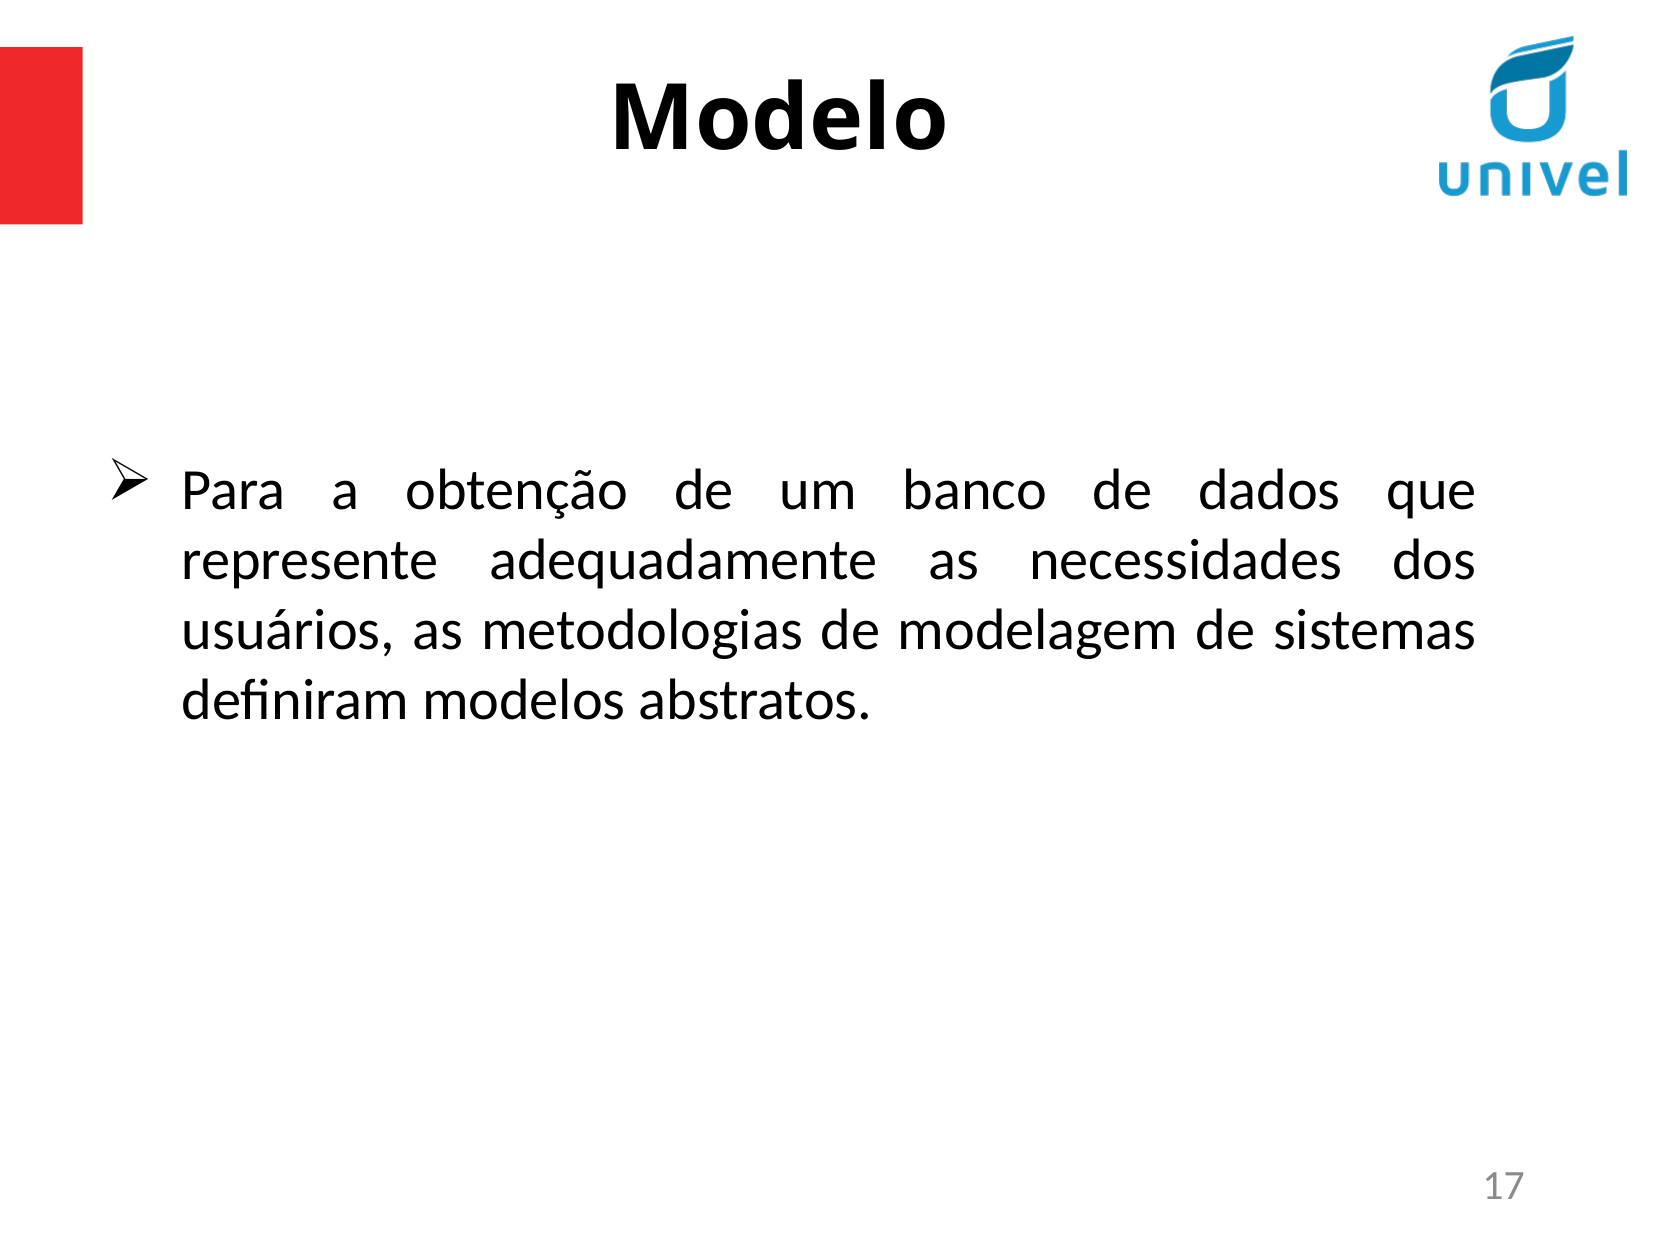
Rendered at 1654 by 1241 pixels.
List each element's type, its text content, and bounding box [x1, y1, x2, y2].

slide_number <número> [1167, 1149, 1540, 1216]
text_box Para a obtenção de um banco de dados que represente adequadamente as necessidades dos usuários, as metodologias de modelagem de sistemas definiram modelos abstratos. [92, 444, 1492, 739]
title Modelo [65, 0, 1492, 240]
picture [1492, 15, 1634, 217]
